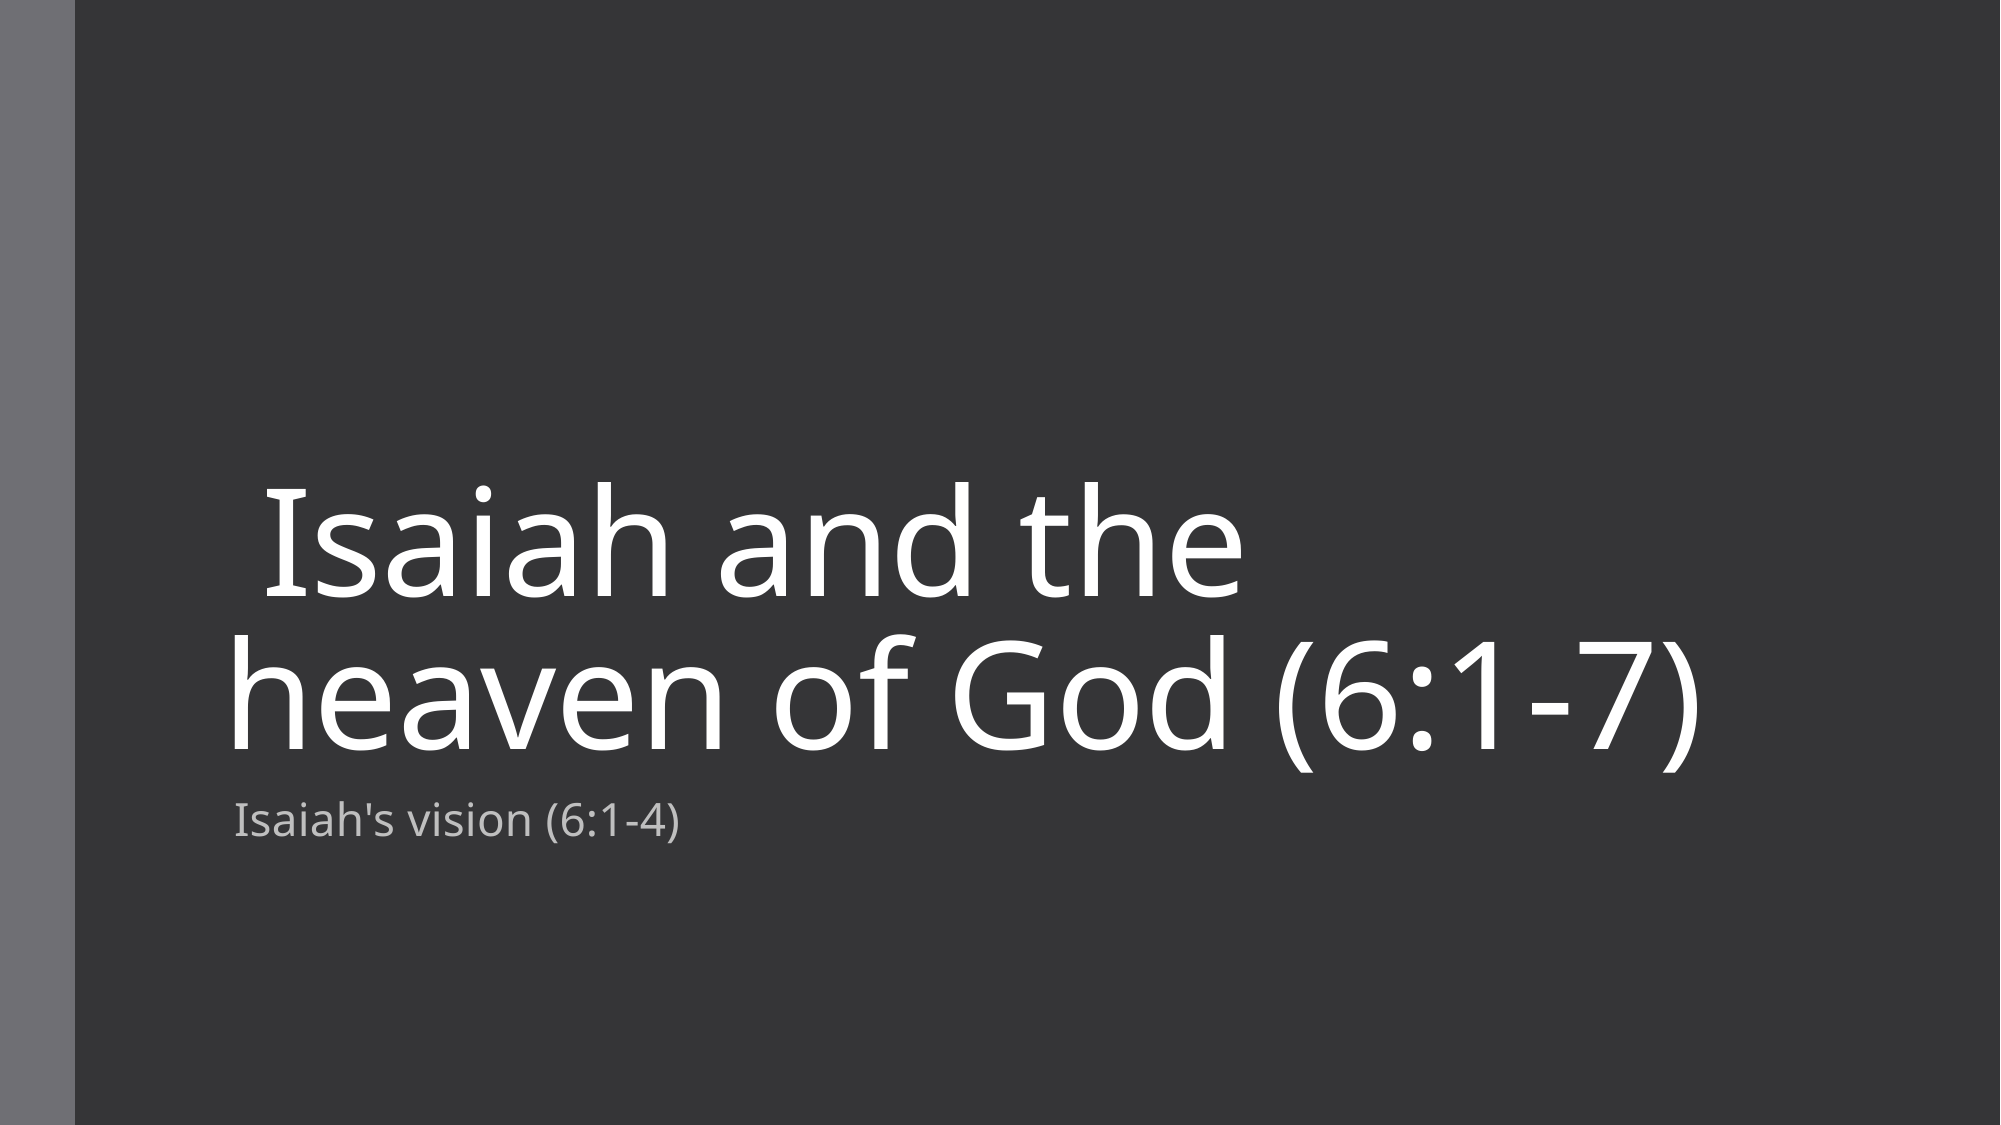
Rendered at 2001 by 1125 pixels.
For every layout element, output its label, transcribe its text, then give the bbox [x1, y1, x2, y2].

subtitle Isaiah's vision (6:1-4) [206, 787, 1752, 1066]
title Isaiah and the heaven of God (6:1-7) [206, 124, 1752, 787]
